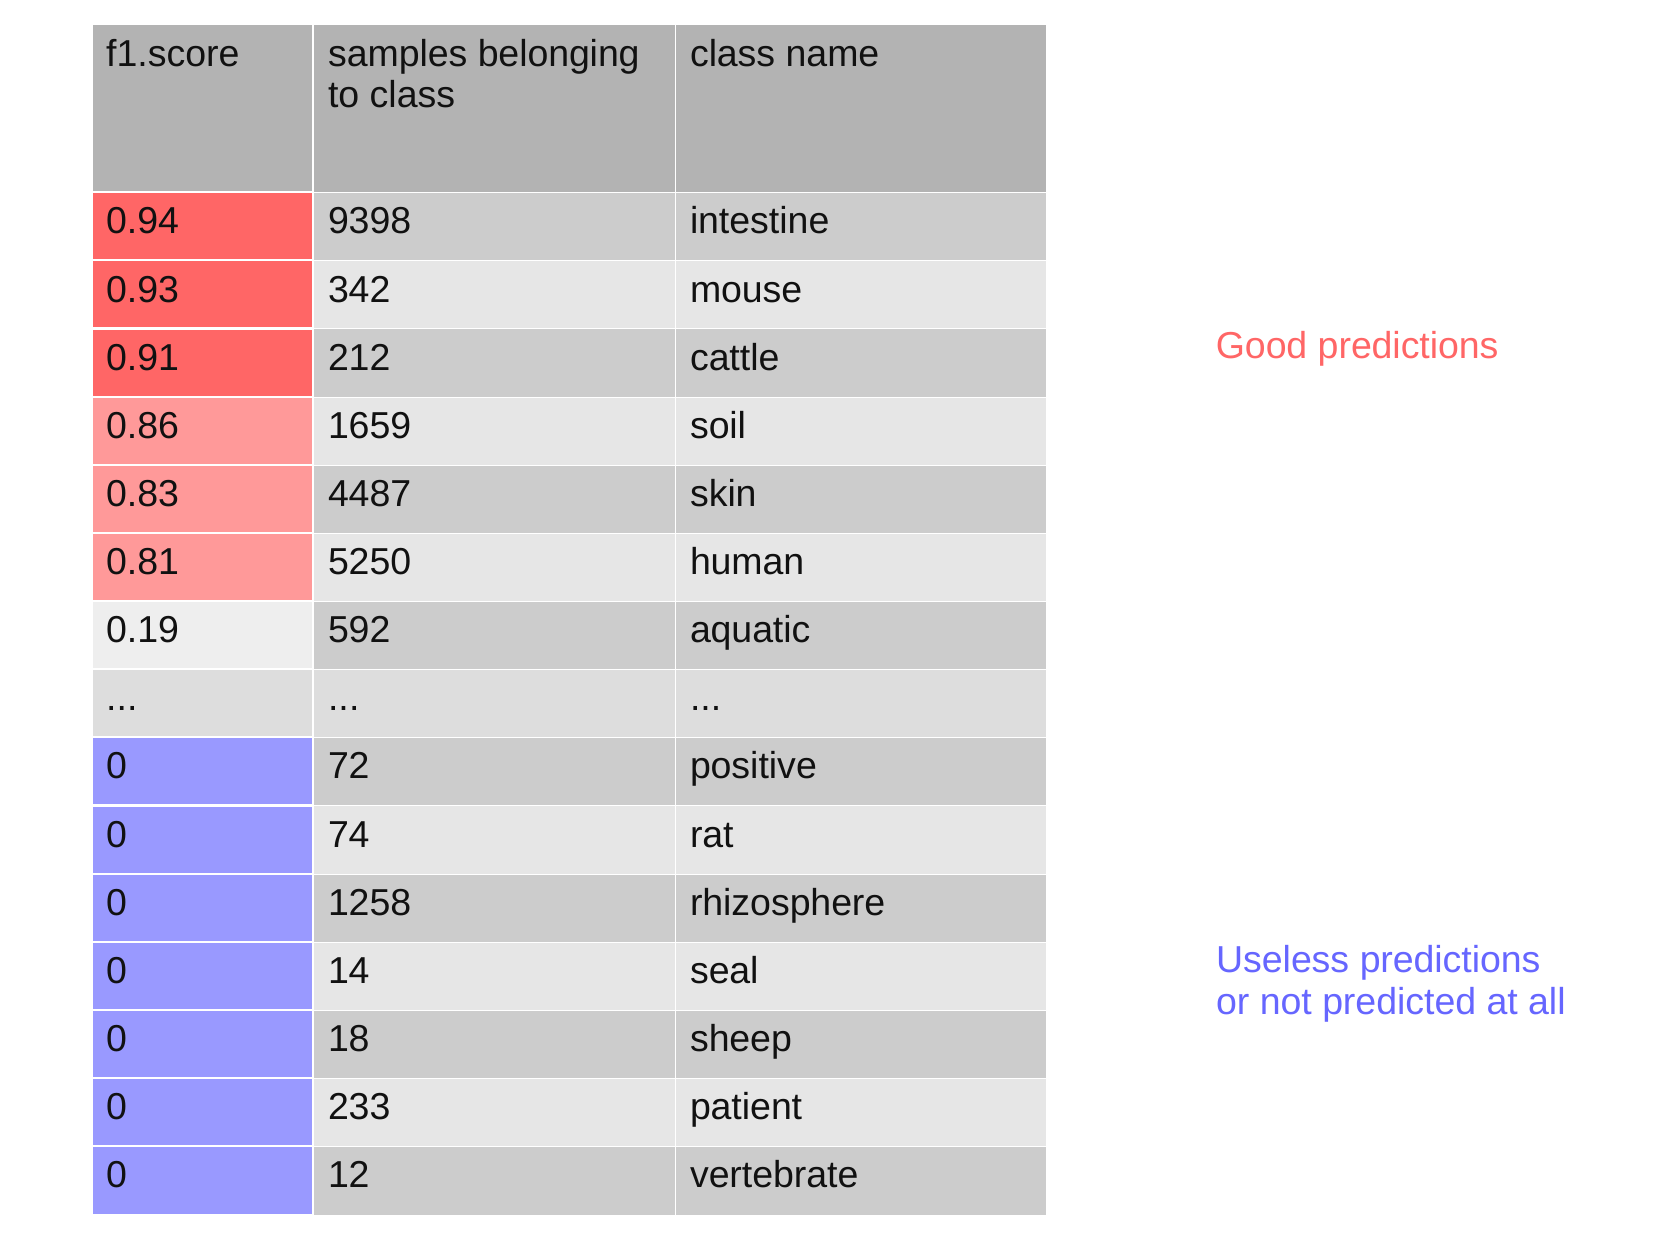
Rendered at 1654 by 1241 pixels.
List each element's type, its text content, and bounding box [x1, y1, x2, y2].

table_cell patient [676, 1079, 1046, 1146]
table_cell 0.93 [93, 261, 312, 327]
table_cell vertebrate [676, 1147, 1046, 1215]
table_cell 233 [314, 1079, 675, 1146]
table_cell 74 [314, 806, 675, 874]
table_cell intestine [676, 193, 1046, 260]
table_cell 5250 [314, 534, 675, 601]
table_cell 1258 [314, 875, 675, 942]
table_cell ... [93, 670, 312, 736]
table_cell human [676, 534, 1046, 601]
table_header samples belonging to class [314, 25, 675, 192]
table_cell 9398 [314, 193, 675, 260]
table_cell 212 [314, 329, 675, 397]
table_cell 0 [93, 1079, 312, 1145]
table_cell 0.83 [93, 466, 312, 532]
table_cell aquatic [676, 602, 1046, 669]
table_cell 18 [314, 1011, 675, 1078]
table_cell 0.94 [93, 193, 312, 259]
text_box Good predictions [1199, 315, 1516, 376]
table_cell 342 [314, 261, 675, 328]
table_cell cattle [676, 329, 1046, 397]
table_cell seal [676, 943, 1046, 1010]
table_cell 1659 [314, 398, 675, 465]
table_cell soil [676, 398, 1046, 465]
table_cell sheep [676, 1011, 1046, 1078]
table_cell skin [676, 466, 1046, 533]
table_cell 0 [93, 1147, 312, 1214]
table_cell 0 [93, 875, 312, 941]
table_cell 0.86 [93, 398, 312, 464]
table_cell 0 [93, 1011, 312, 1077]
text_box Useless predictions or not predicted at all [1200, 930, 1583, 1032]
table_cell 0 [93, 807, 312, 873]
table_cell 0 [93, 943, 312, 1009]
table_cell positive [676, 738, 1046, 805]
table_cell ... [676, 670, 1046, 737]
table_cell 0.19 [93, 602, 312, 668]
table_header f1.score [93, 25, 312, 191]
table_cell 0 [93, 738, 312, 804]
table_cell 0.91 [93, 330, 312, 396]
table_cell ... [314, 670, 675, 737]
table_cell rat [676, 806, 1046, 874]
table_cell 592 [314, 602, 675, 669]
table_cell 14 [314, 943, 675, 1010]
table_cell 72 [314, 738, 675, 805]
table_cell mouse [676, 261, 1046, 328]
table_cell rhizosphere [676, 875, 1046, 942]
table_header class name [676, 25, 1046, 192]
table_cell 4487 [314, 466, 675, 533]
table_cell 12 [314, 1147, 675, 1215]
table_cell 0.81 [93, 534, 312, 600]
